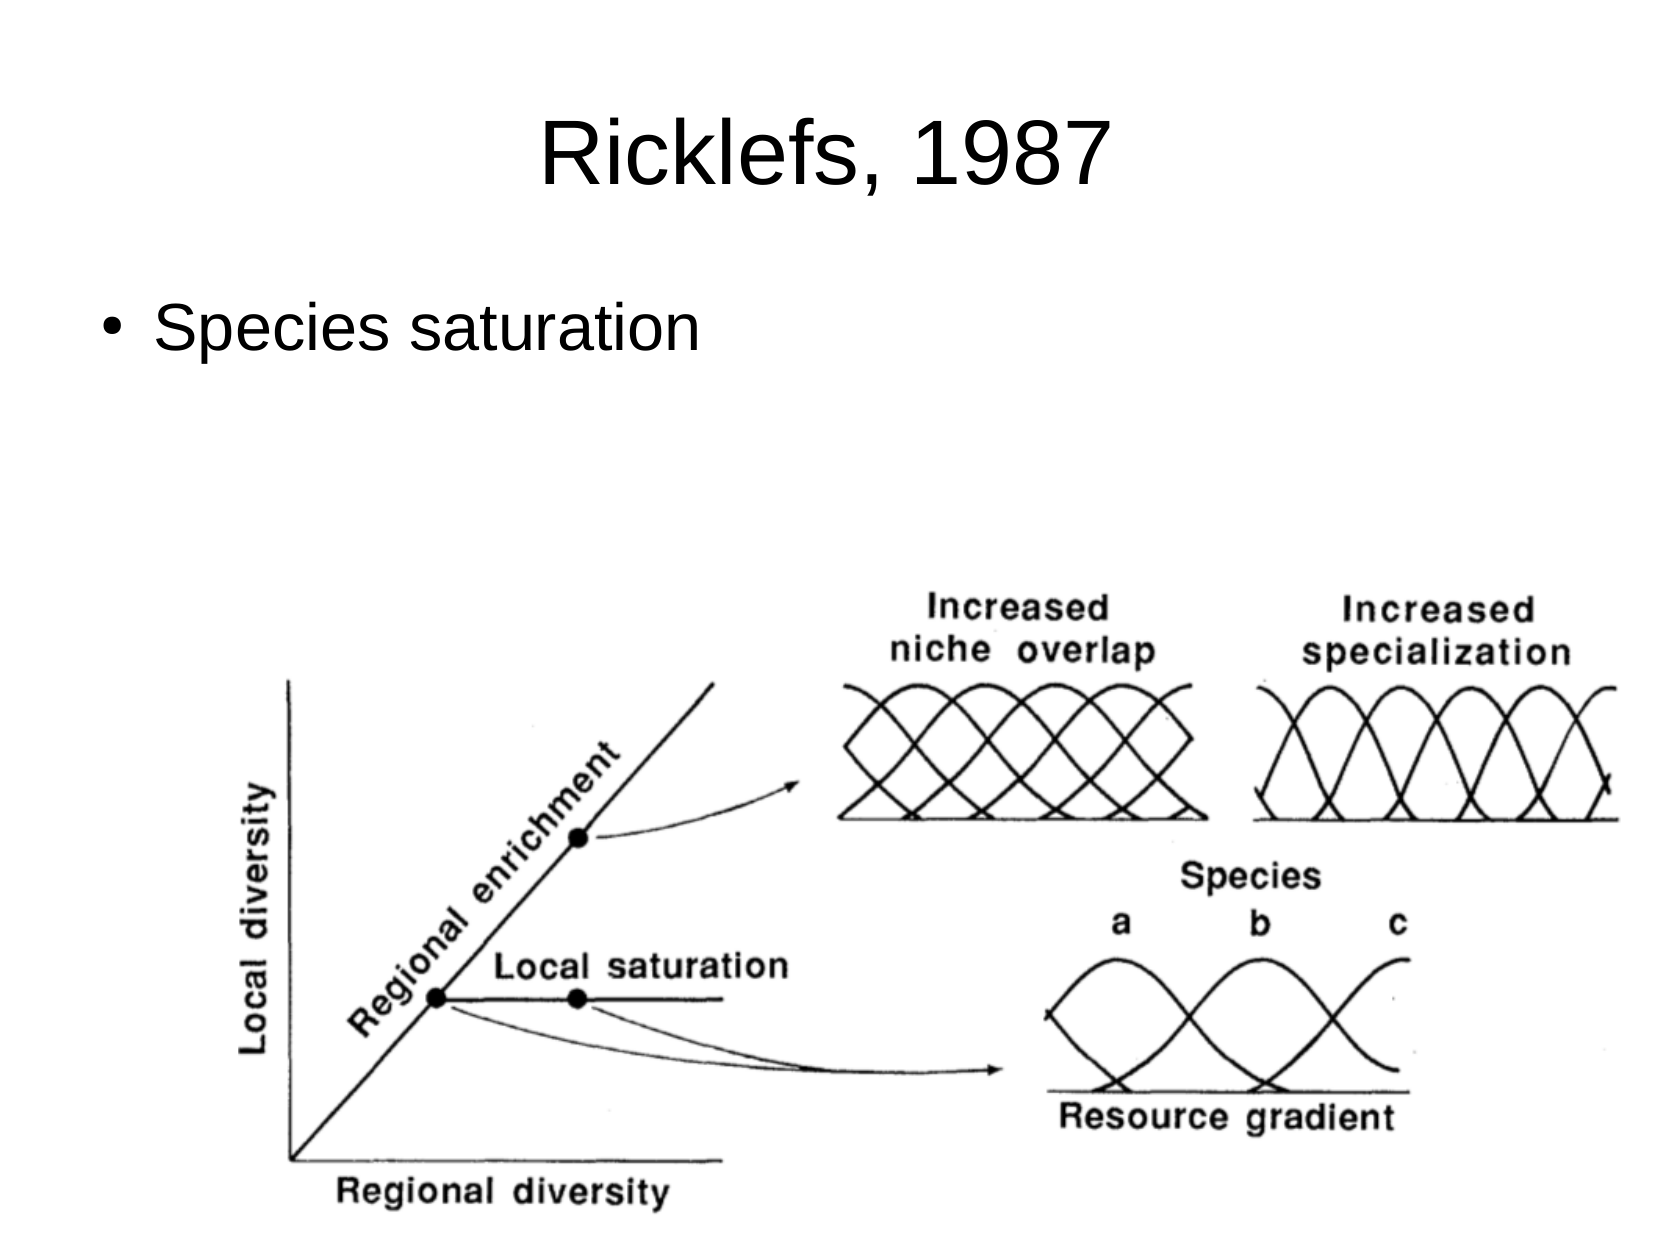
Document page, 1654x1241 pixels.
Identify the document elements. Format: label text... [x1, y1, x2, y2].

title Ricklefs, 1987 [82, 49, 1571, 257]
picture [238, 590, 1621, 1216]
list Species saturation [82, 290, 1571, 1010]
